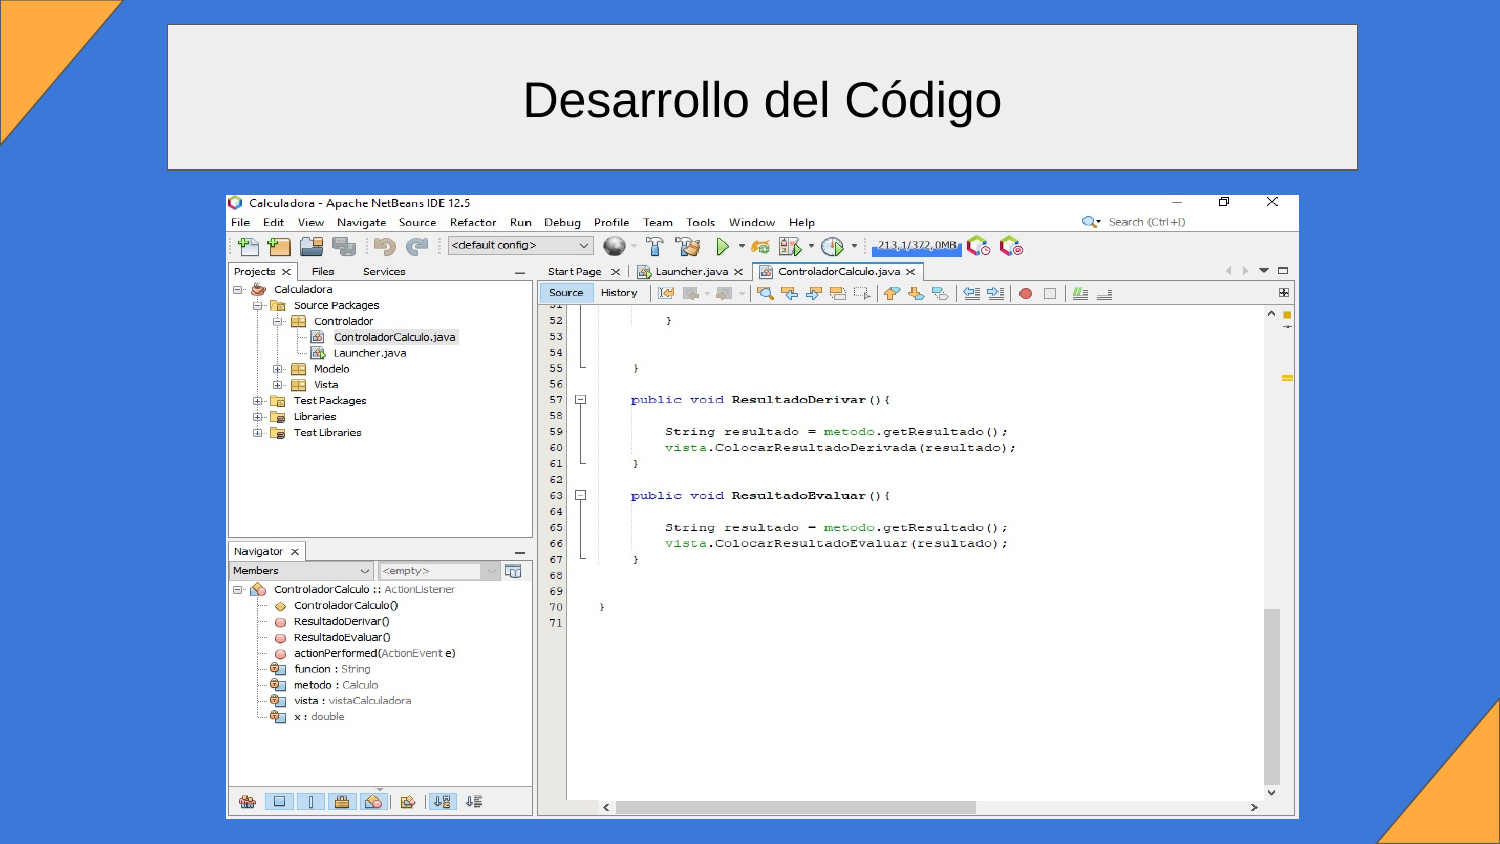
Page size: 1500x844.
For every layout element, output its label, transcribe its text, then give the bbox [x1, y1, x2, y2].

picture [226, 195, 1299, 819]
text_box [0, 0, 124, 146]
text_box [1376, 697, 1500, 844]
text_box Desarrollo del Código [167, 24, 1358, 171]
